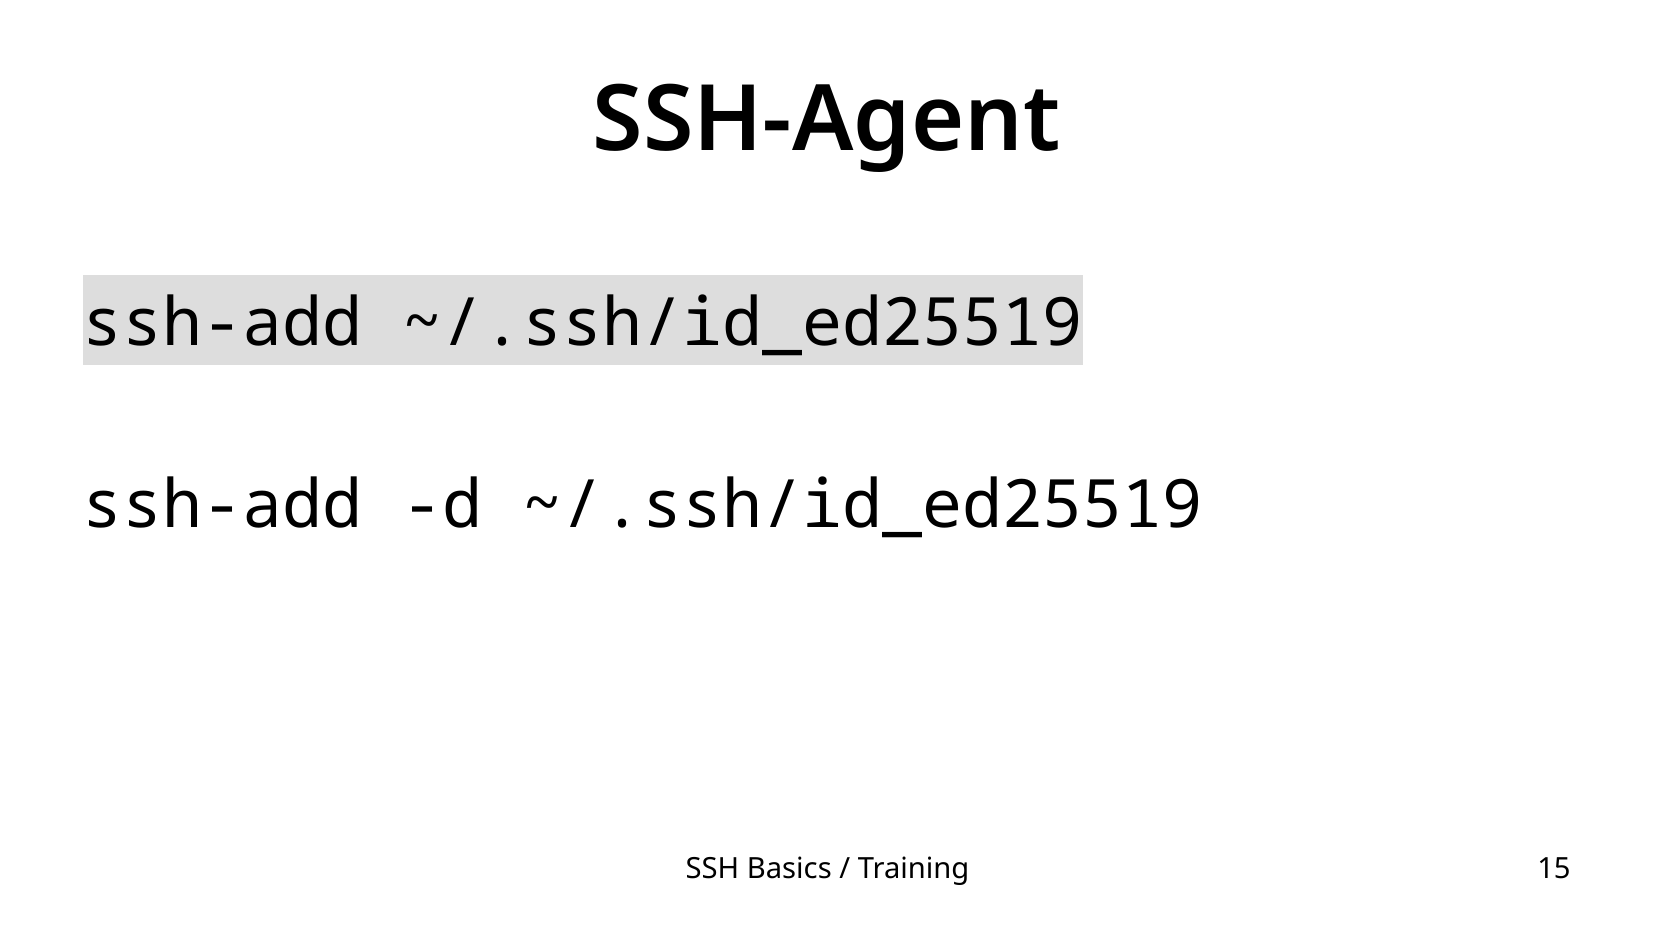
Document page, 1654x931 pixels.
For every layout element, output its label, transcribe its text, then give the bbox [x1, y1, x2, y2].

subtitle ssh-add ~/.ssh/id_ed25519 ssh-add -d ~/.ssh/id_ed25519 [82, 274, 1571, 657]
title SSH-Agent [82, 37, 1571, 193]
